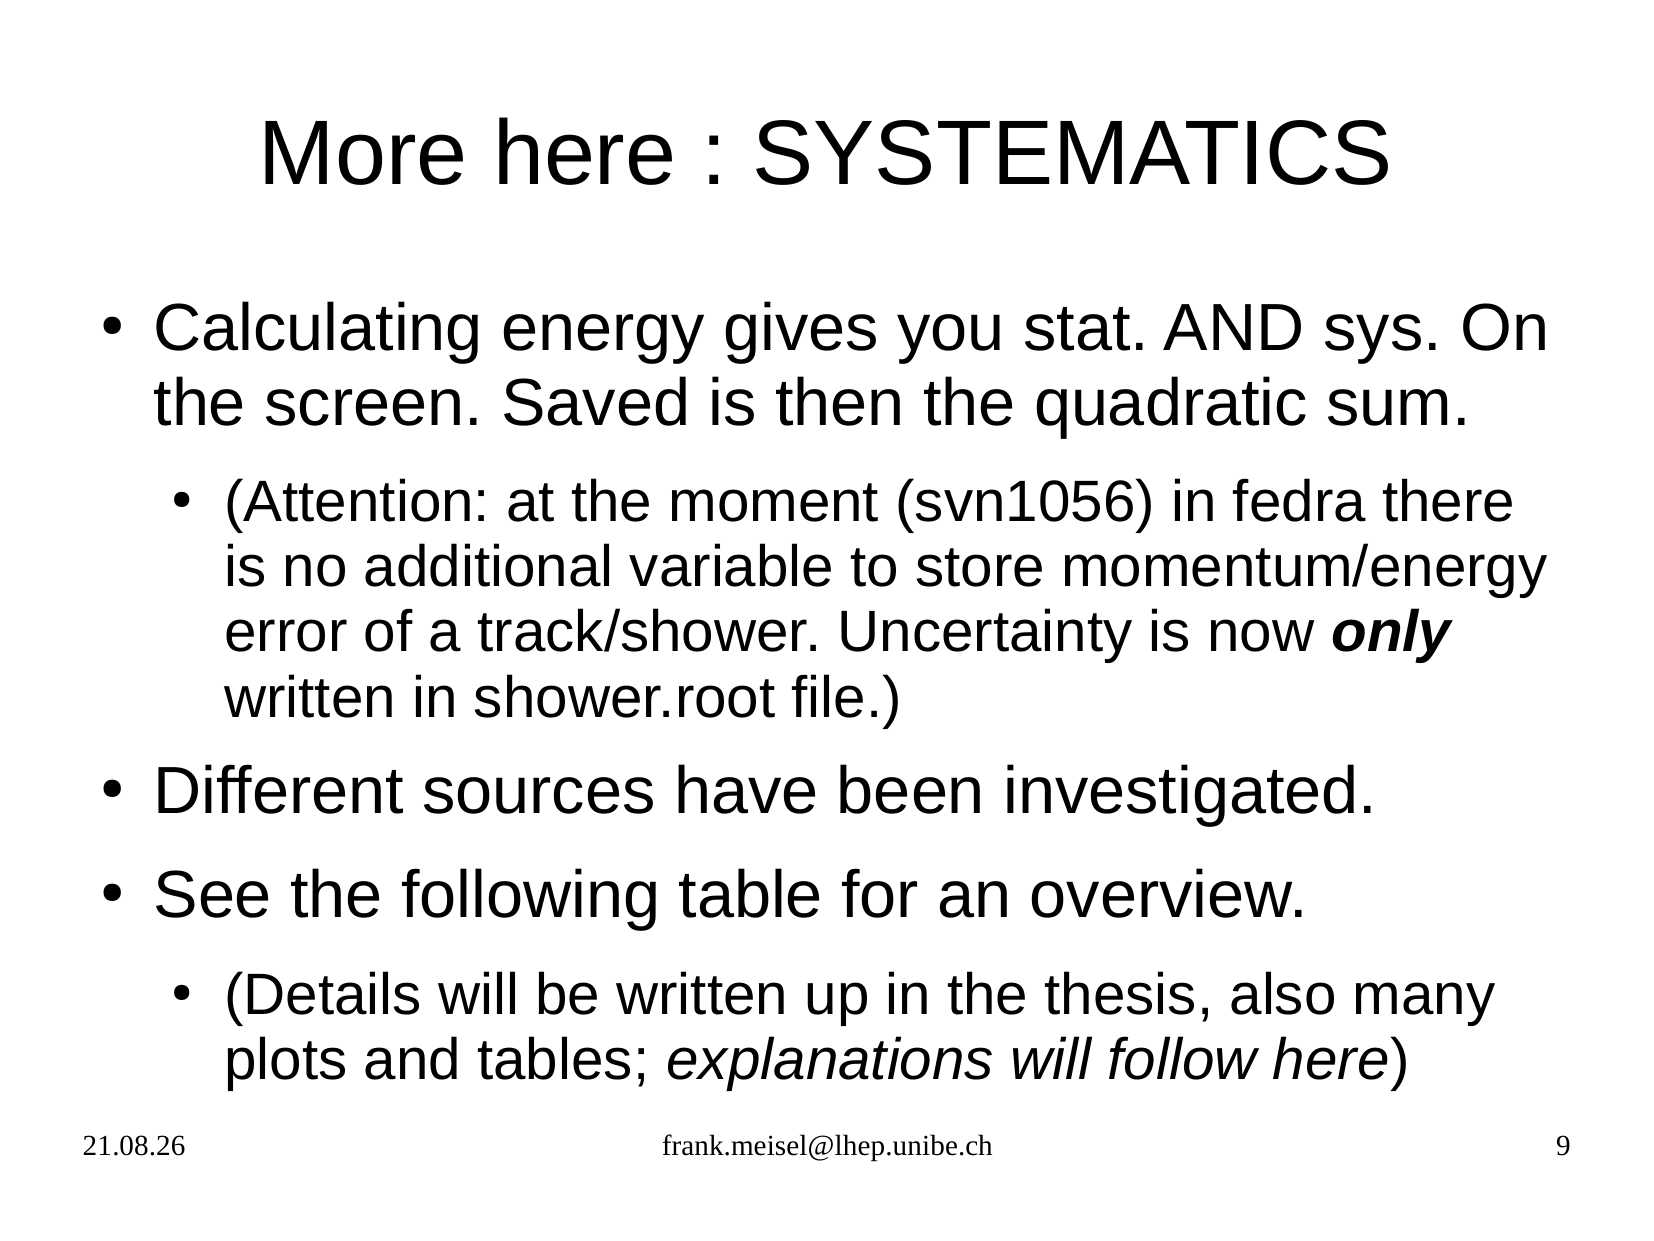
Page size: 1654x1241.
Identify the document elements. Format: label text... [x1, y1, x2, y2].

title More here : SYSTEMATICS [82, 49, 1571, 257]
list Calculating energy gives you stat. AND sys. On the screen. Saved is then the quadratic sum. (Attention: at the moment (svn1056) in fedra there is no additional variable to store momentum/energy error of a track/shower. Uncertainty is now only written in shower.root file.) Different sources have been investigated. See the following table for an overview. (Details will be written up in the thesis, also many plots and tables; explanations will follow here) [82, 290, 1571, 1109]
